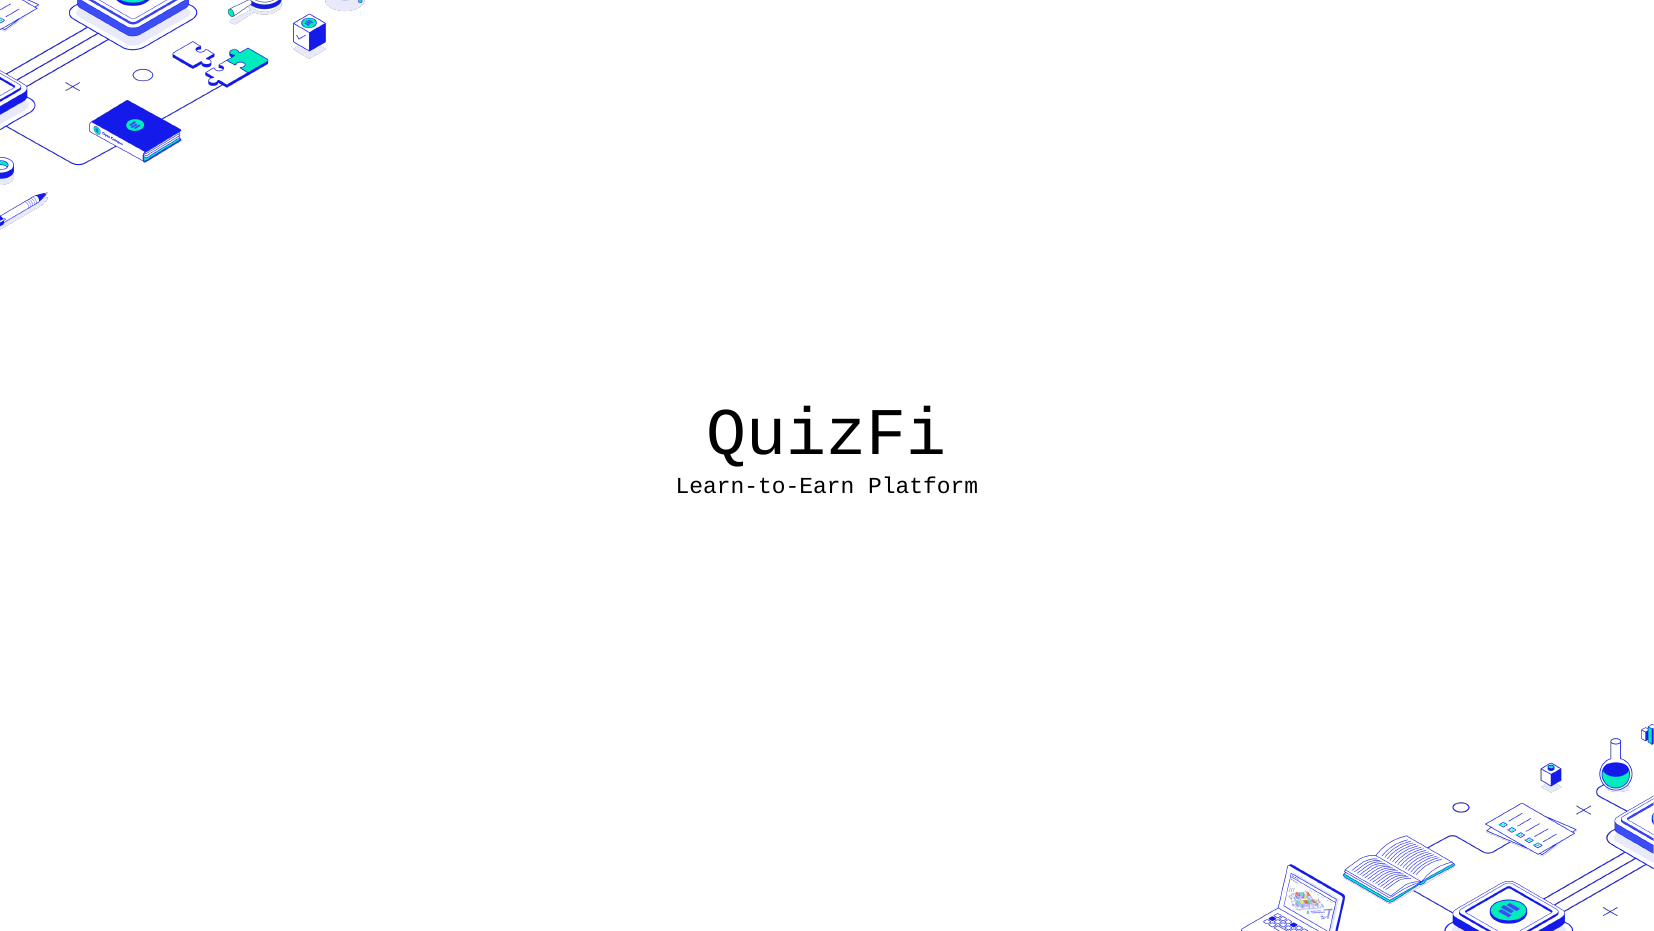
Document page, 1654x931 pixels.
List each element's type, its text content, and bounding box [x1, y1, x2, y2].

subtitle QuizFi Learn-to-Earn Platform [82, 90, 1571, 811]
picture [1237, 675, 1654, 931]
picture [0, 0, 378, 263]
